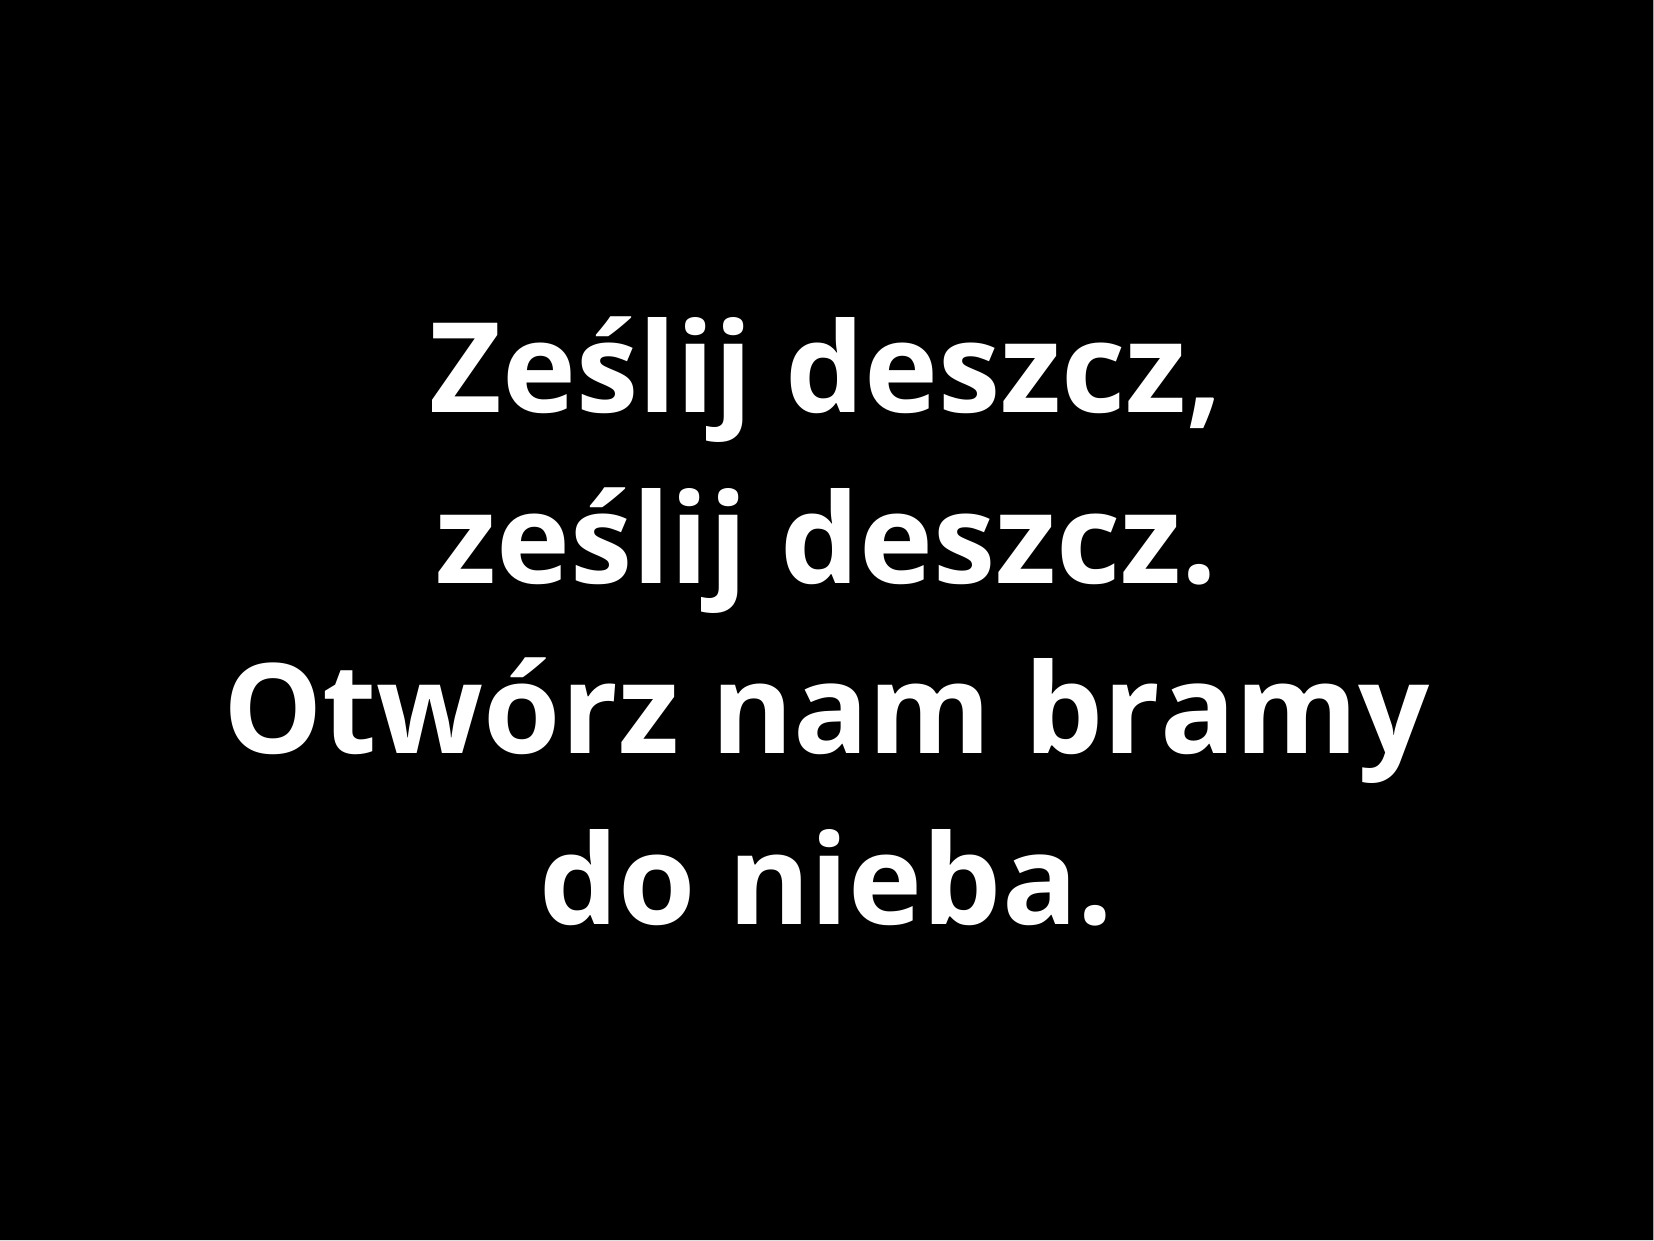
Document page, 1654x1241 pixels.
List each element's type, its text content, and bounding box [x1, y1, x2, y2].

title Ześlij deszcz, ześlij deszcz. Otwórz nam bramy do nieba. [0, 0, 1654, 1241]
